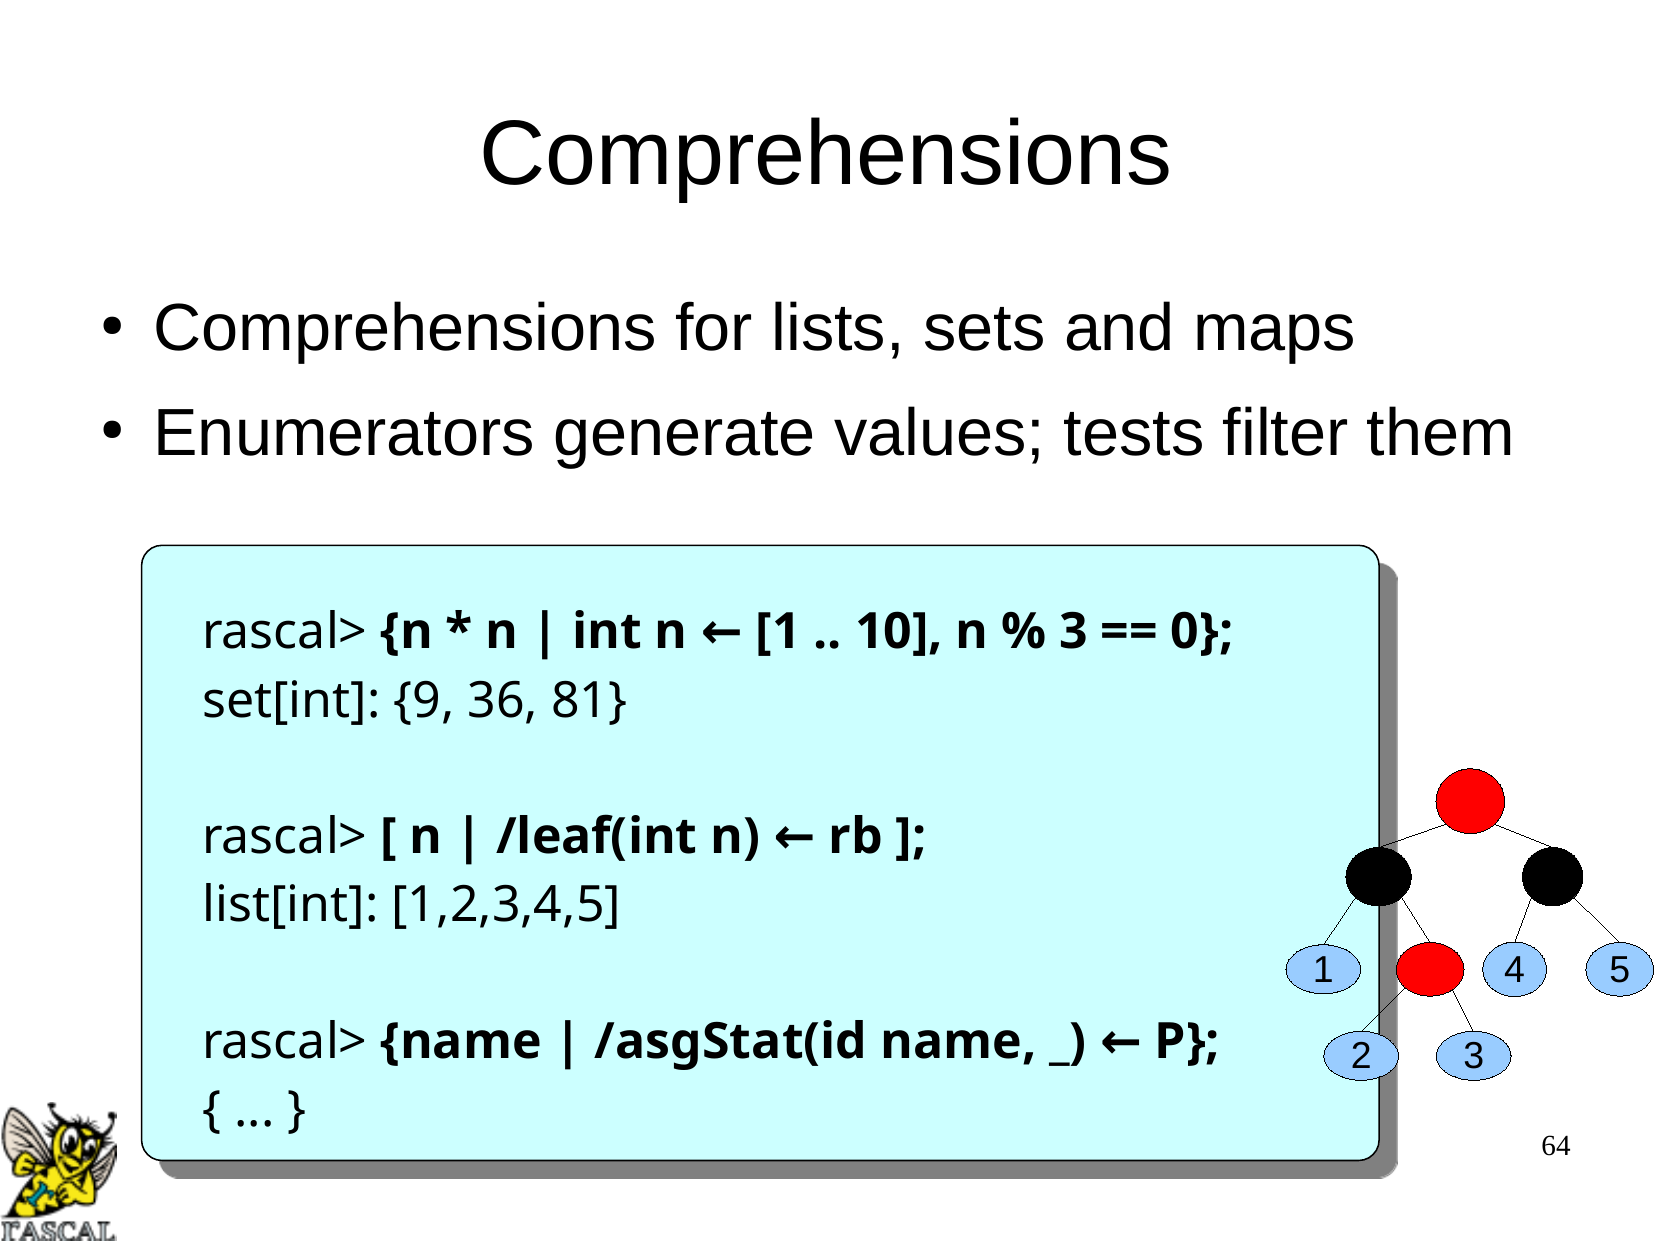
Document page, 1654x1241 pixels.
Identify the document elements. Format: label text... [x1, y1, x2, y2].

text_box [1522, 847, 1583, 906]
text_box 1 [1285, 944, 1361, 994]
text_box 5 [1585, 942, 1654, 997]
text_box 4 [1482, 942, 1547, 997]
text_box [141, 545, 1412, 1161]
text_box [1376, 1078, 1380, 1151]
text_box 2 [1323, 1031, 1399, 1081]
text_box 3 [1436, 1031, 1512, 1081]
title Comprehensions [82, 49, 1571, 257]
text_box [1435, 768, 1505, 834]
text_box [1396, 942, 1465, 997]
text_box rascal> {n * n | int n ← [1 .. 10], n % 3 == 0}; set[int]: {9, 36, 81} rascal> [ n | /leaf(int n) ← rb ]; list[int]: [1,2,3,4,5] rascal> {name | /asgStat(id name, _) ← P}; { ... } [187, 587, 1376, 1241]
list Comprehensions for lists, sets and maps Enumerators generate values; tests filter them [82, 290, 1571, 1109]
picture [0, 1102, 117, 1241]
